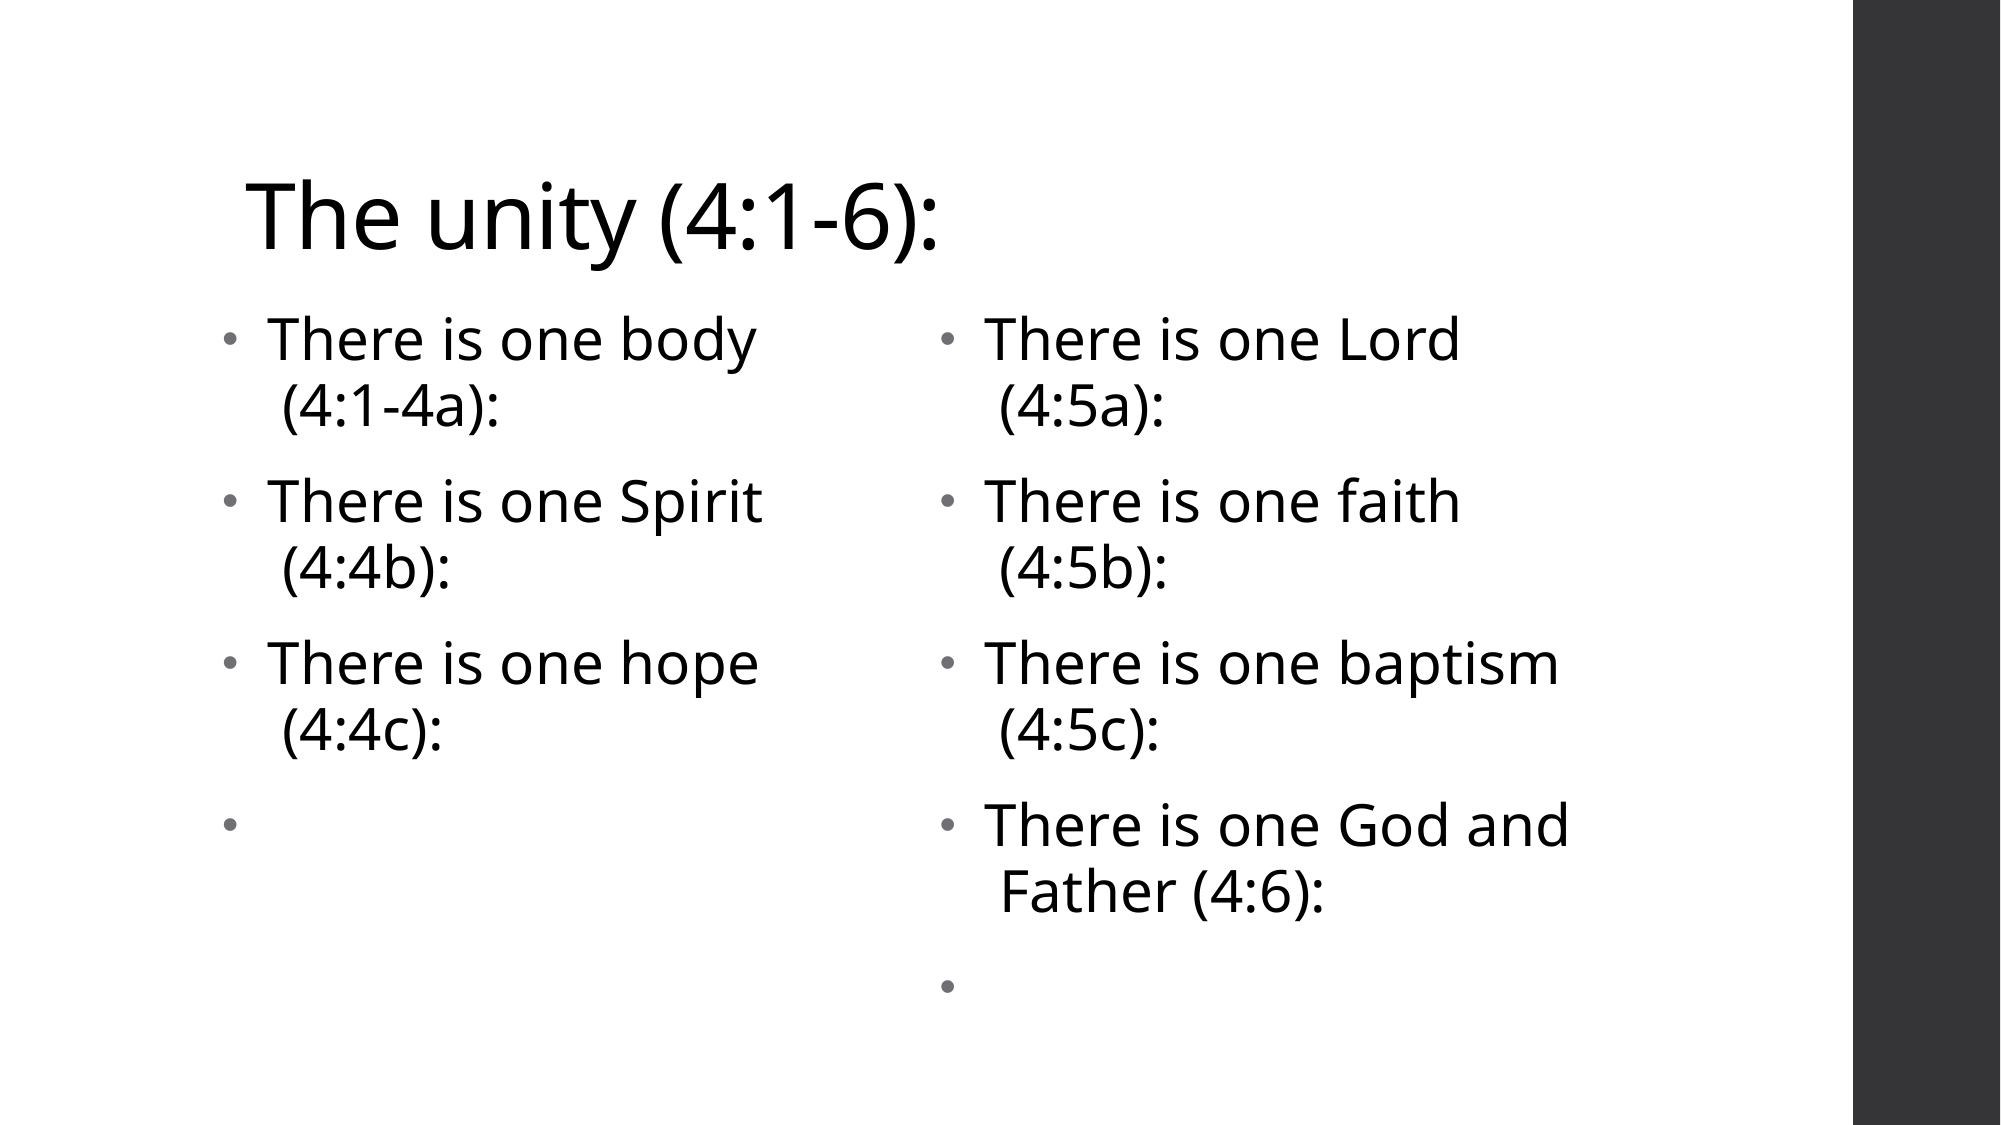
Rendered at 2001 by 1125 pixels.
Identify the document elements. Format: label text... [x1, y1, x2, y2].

title The unity (4:1-6): [206, 60, 1797, 278]
list There is one Lord (4:5a): There is one faith (4:5b): There is one baptism (4:5c): There is one God and Father (4:6): [924, 299, 1617, 1014]
list There is one body (4:1-4a): There is one Spirit (4:4b): There is one hope (4:4c): [207, 299, 900, 1014]
